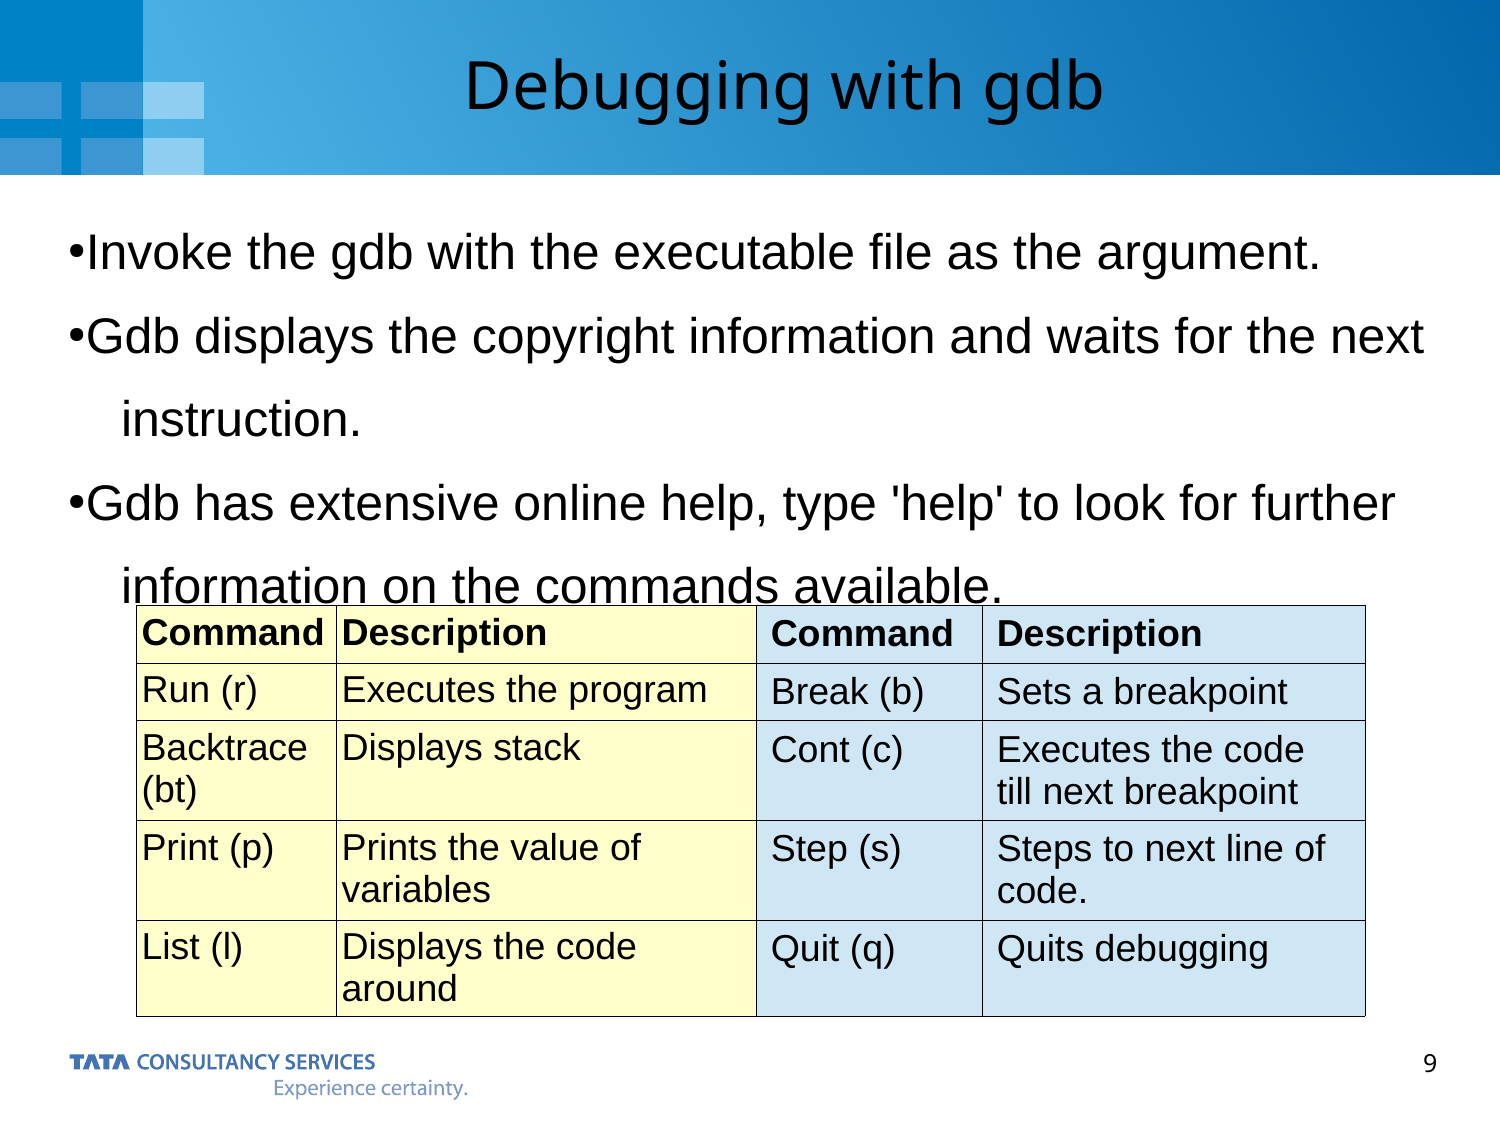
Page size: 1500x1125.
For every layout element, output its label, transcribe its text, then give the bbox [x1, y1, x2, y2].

table_cell Run (r) [137, 664, 336, 720]
table_cell Steps to next line of code. [983, 821, 1365, 920]
table_cell Cont (c) [757, 721, 982, 820]
table_header Description [337, 606, 756, 663]
table_header Command [757, 606, 982, 663]
table_cell Displays stack [337, 721, 756, 820]
table_cell Print (p) [137, 821, 336, 920]
table_cell Sets a breakpoint [983, 664, 1365, 720]
table_cell List (l) [137, 921, 336, 1016]
text_box Invoke the gdb with the executable file as the argument. Gdb displays the copyright information and waits for the next instruction. Gdb has extensive online help, type 'help' to look for further information on the commands available. [35, 188, 1465, 595]
table_cell Executes the code till next breakpoint [983, 721, 1365, 820]
table_cell Backtrace (bt) [137, 721, 336, 820]
table_cell Prints the value of variables [337, 821, 756, 920]
table_header Description [983, 606, 1365, 663]
table_cell Quits debugging [983, 921, 1365, 1016]
table_cell Displays the code around [337, 921, 756, 1016]
table_header Command [137, 606, 336, 663]
table_cell Executes the program [337, 664, 756, 720]
table_cell Break (b) [757, 664, 982, 720]
table_cell Step (s) [757, 821, 982, 920]
text_box Debugging with gdb [224, 11, 1347, 154]
table_cell Quit (q) [757, 921, 982, 1016]
